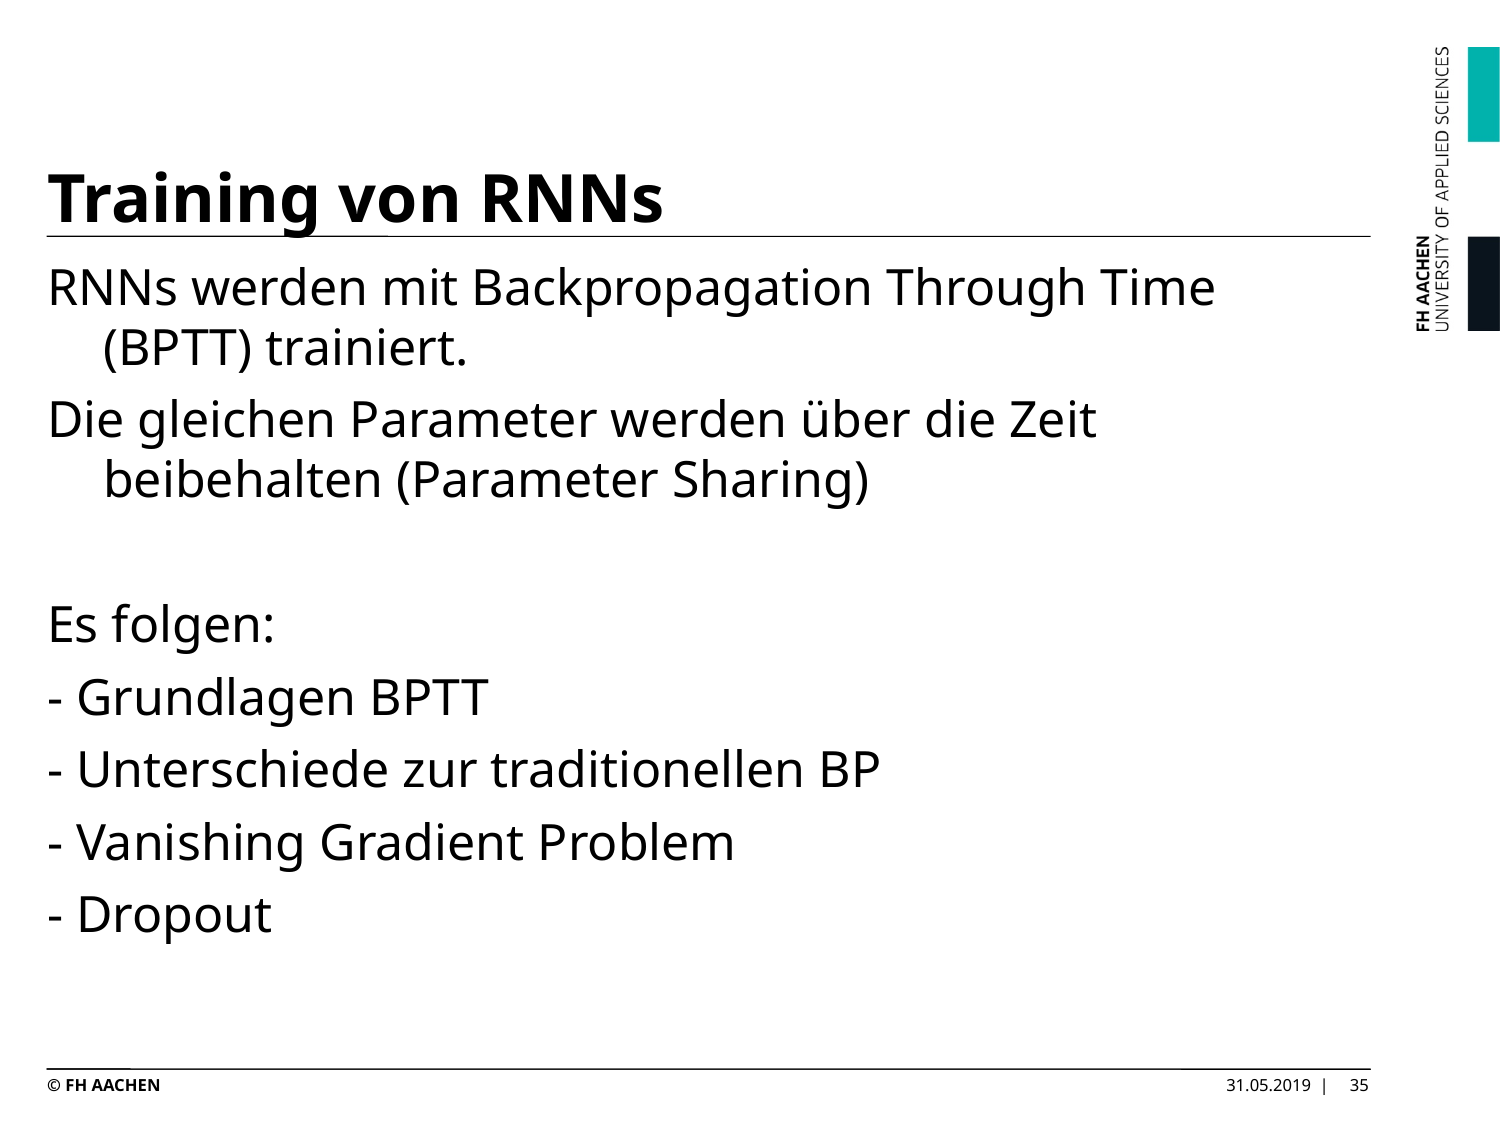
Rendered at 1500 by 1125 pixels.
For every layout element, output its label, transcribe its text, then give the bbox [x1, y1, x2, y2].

picture [1404, 47, 1500, 331]
list RNNs werden mit Backpropagation Through Time (BPTT) trainiert. Die gleichen Parameter werden über die Zeit beibehalten (Parameter Sharing) Es folgen: - Grundlagen BPTT - Unterschiede zur traditionellen BP - Vanishing Gradient Problem - Dropout [47, 255, 1371, 1047]
title Training von RNNs [47, 153, 1371, 237]
